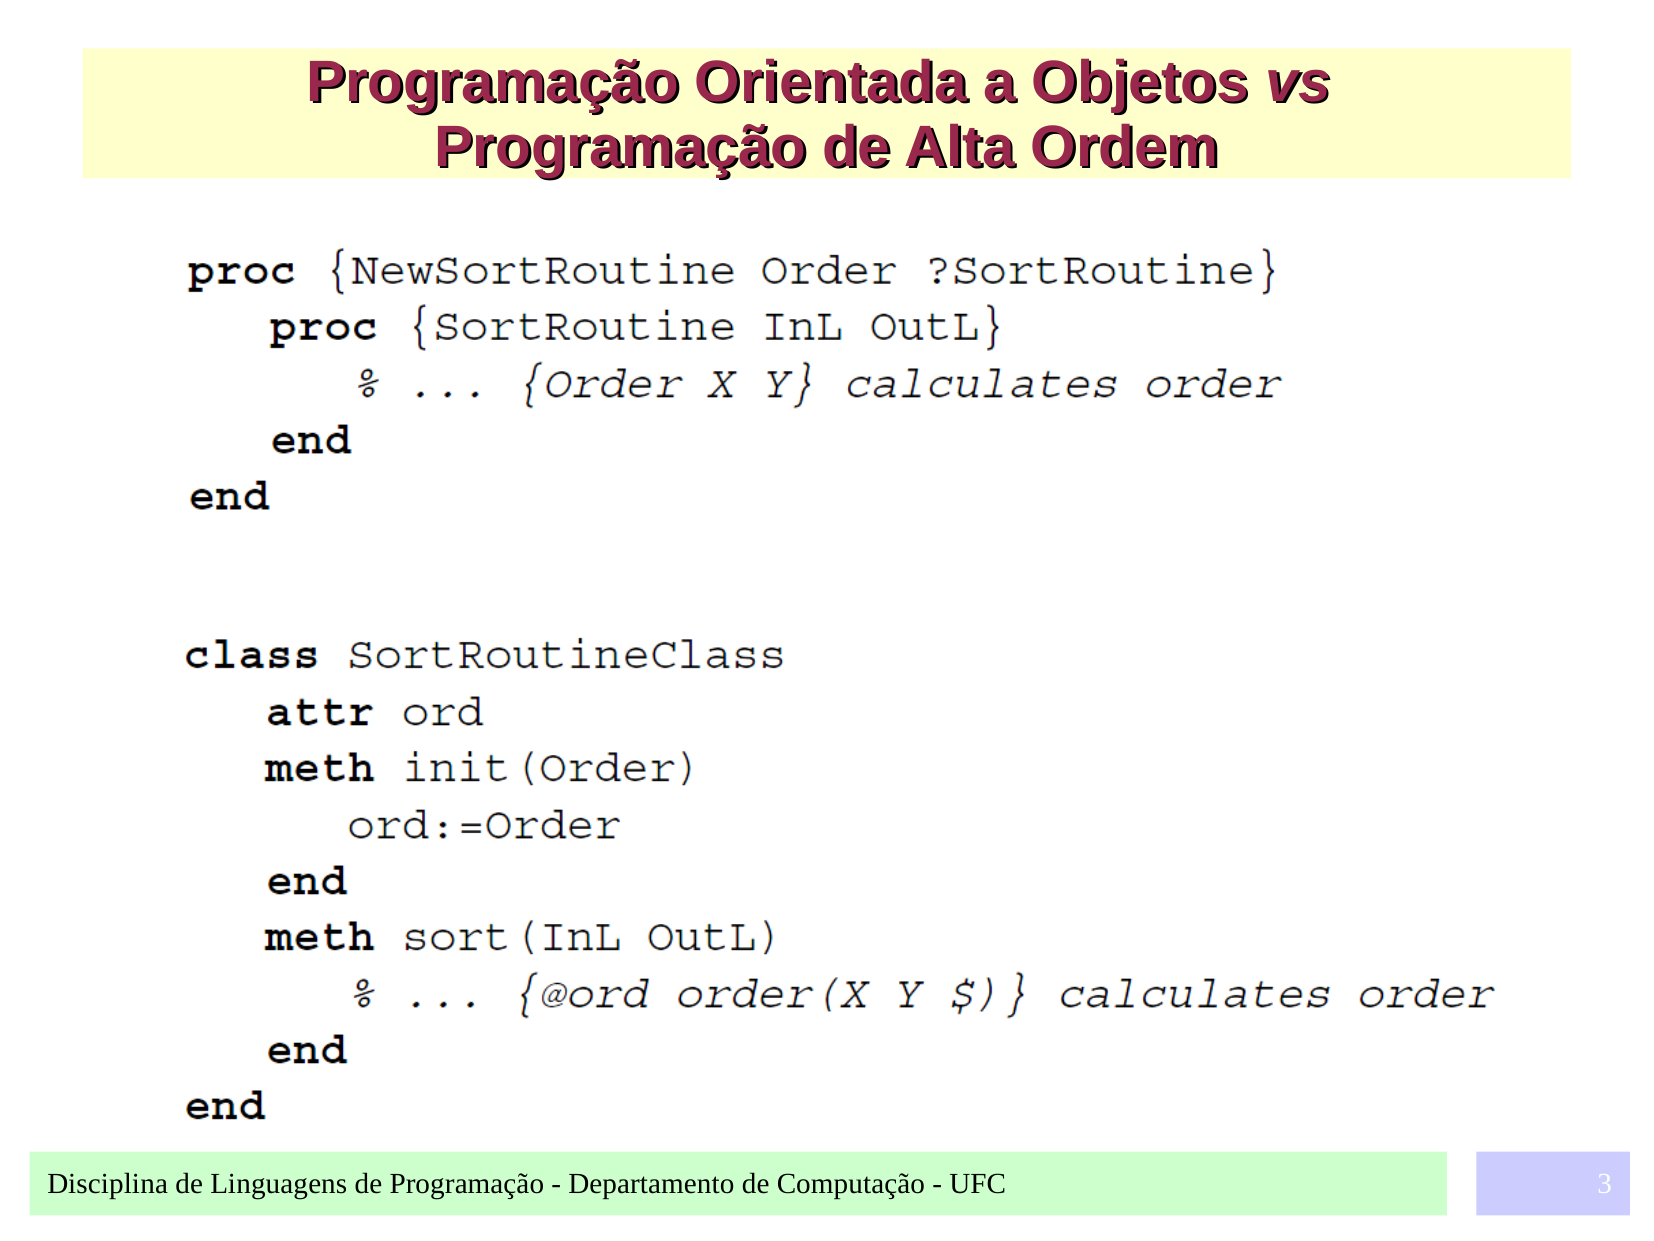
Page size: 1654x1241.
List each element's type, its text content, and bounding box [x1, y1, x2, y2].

picture [177, 630, 1506, 1123]
title Programação Orientada a Objetos vs Programação de Alta Ordem [82, 48, 1571, 179]
picture [177, 236, 1300, 511]
